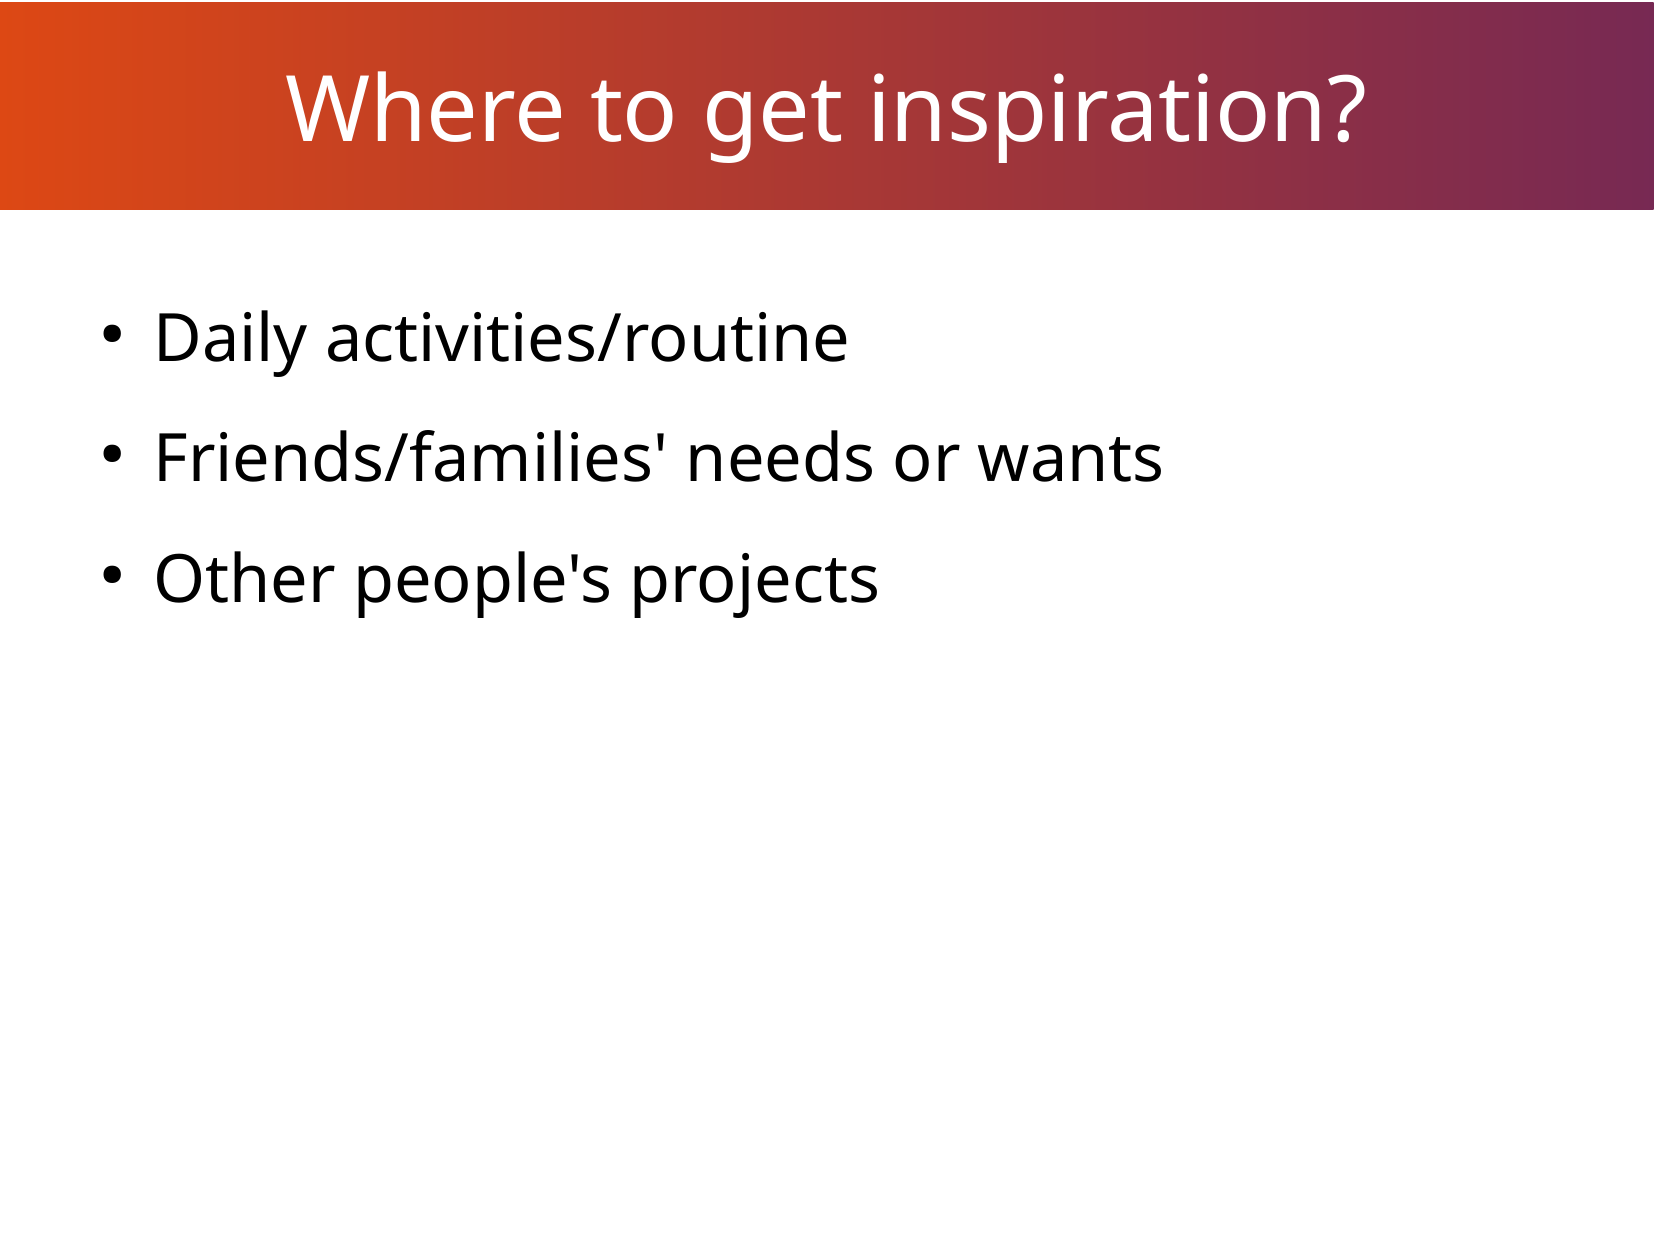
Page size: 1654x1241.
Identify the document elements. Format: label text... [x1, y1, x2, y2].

title Where to get inspiration? [0, 2, 1654, 210]
list Daily activities/routine Friends/families' needs or wants Other people's projects [82, 290, 1571, 1010]
